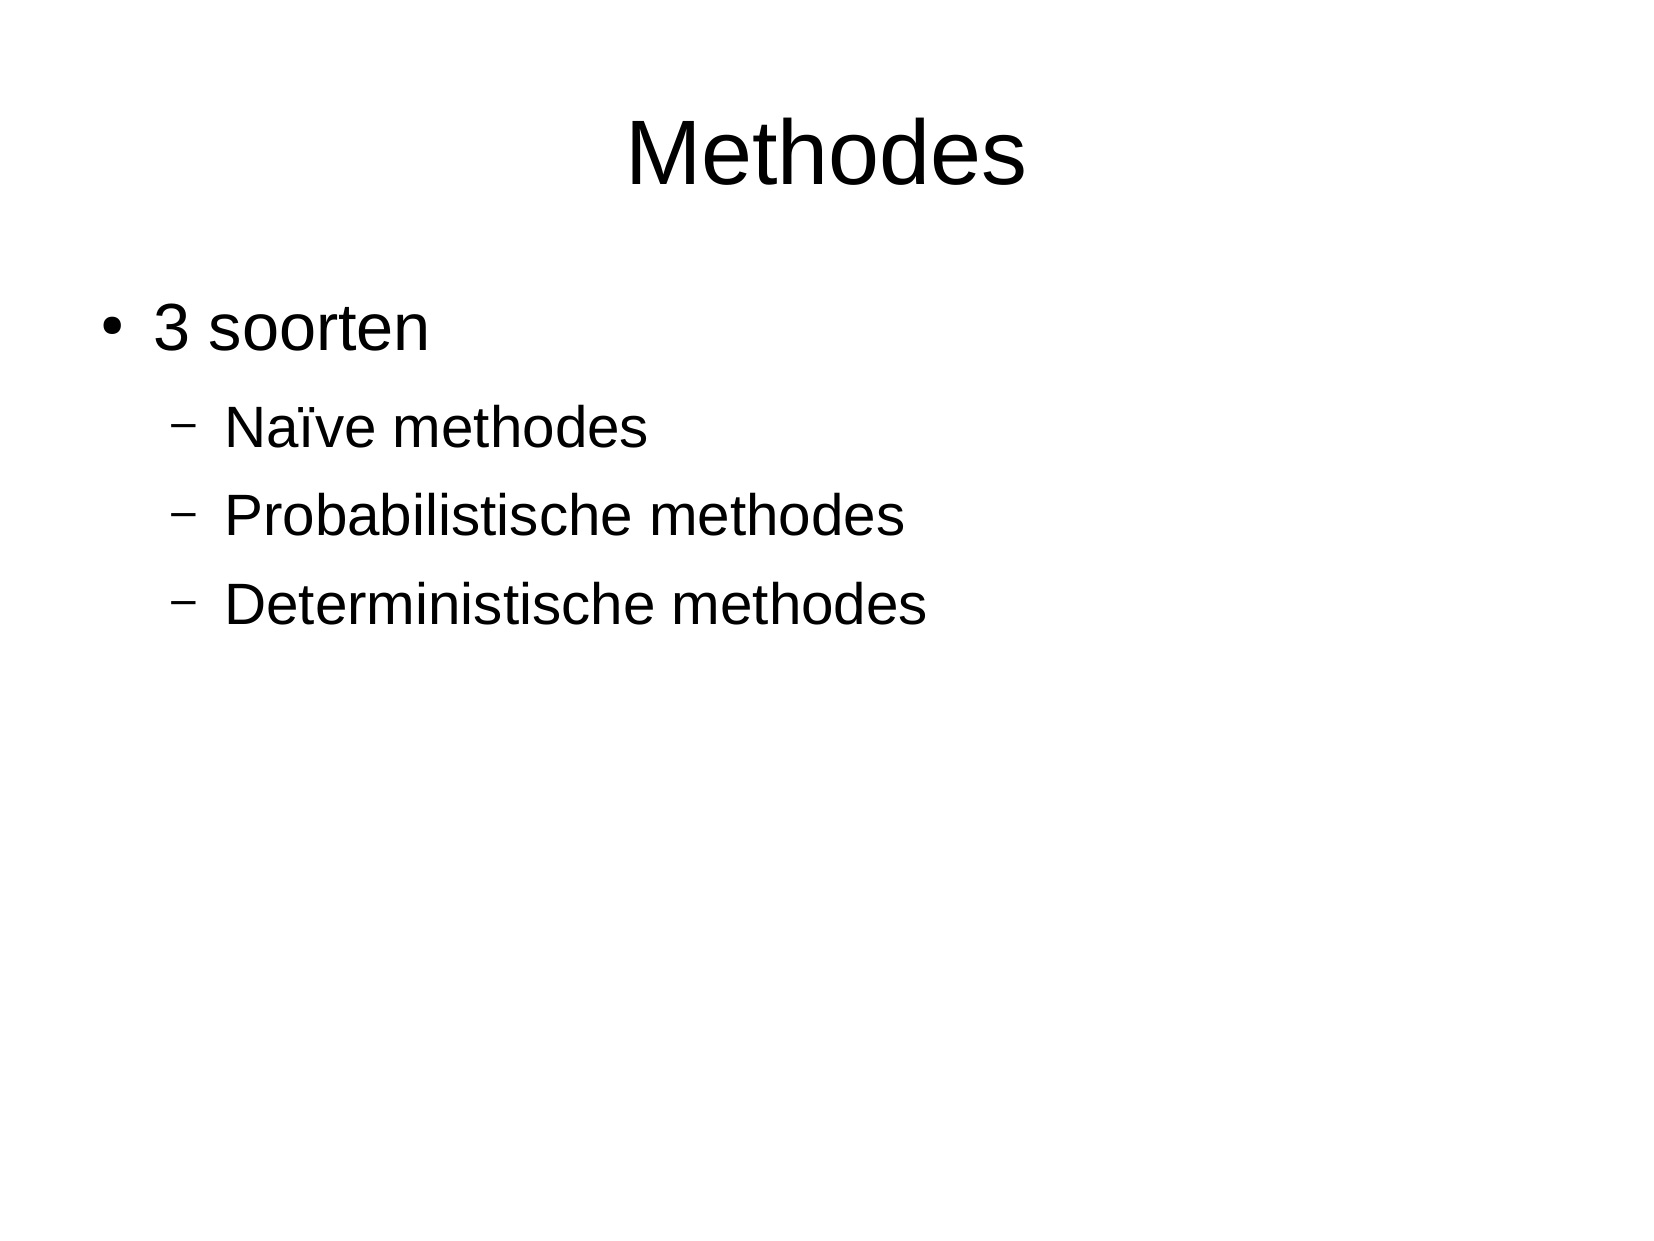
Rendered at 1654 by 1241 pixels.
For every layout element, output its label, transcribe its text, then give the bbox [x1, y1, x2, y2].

list 3 soorten Naïve methodes Probabilistische methodes Deterministische methodes [82, 290, 1571, 1010]
title Methodes [82, 49, 1571, 257]
